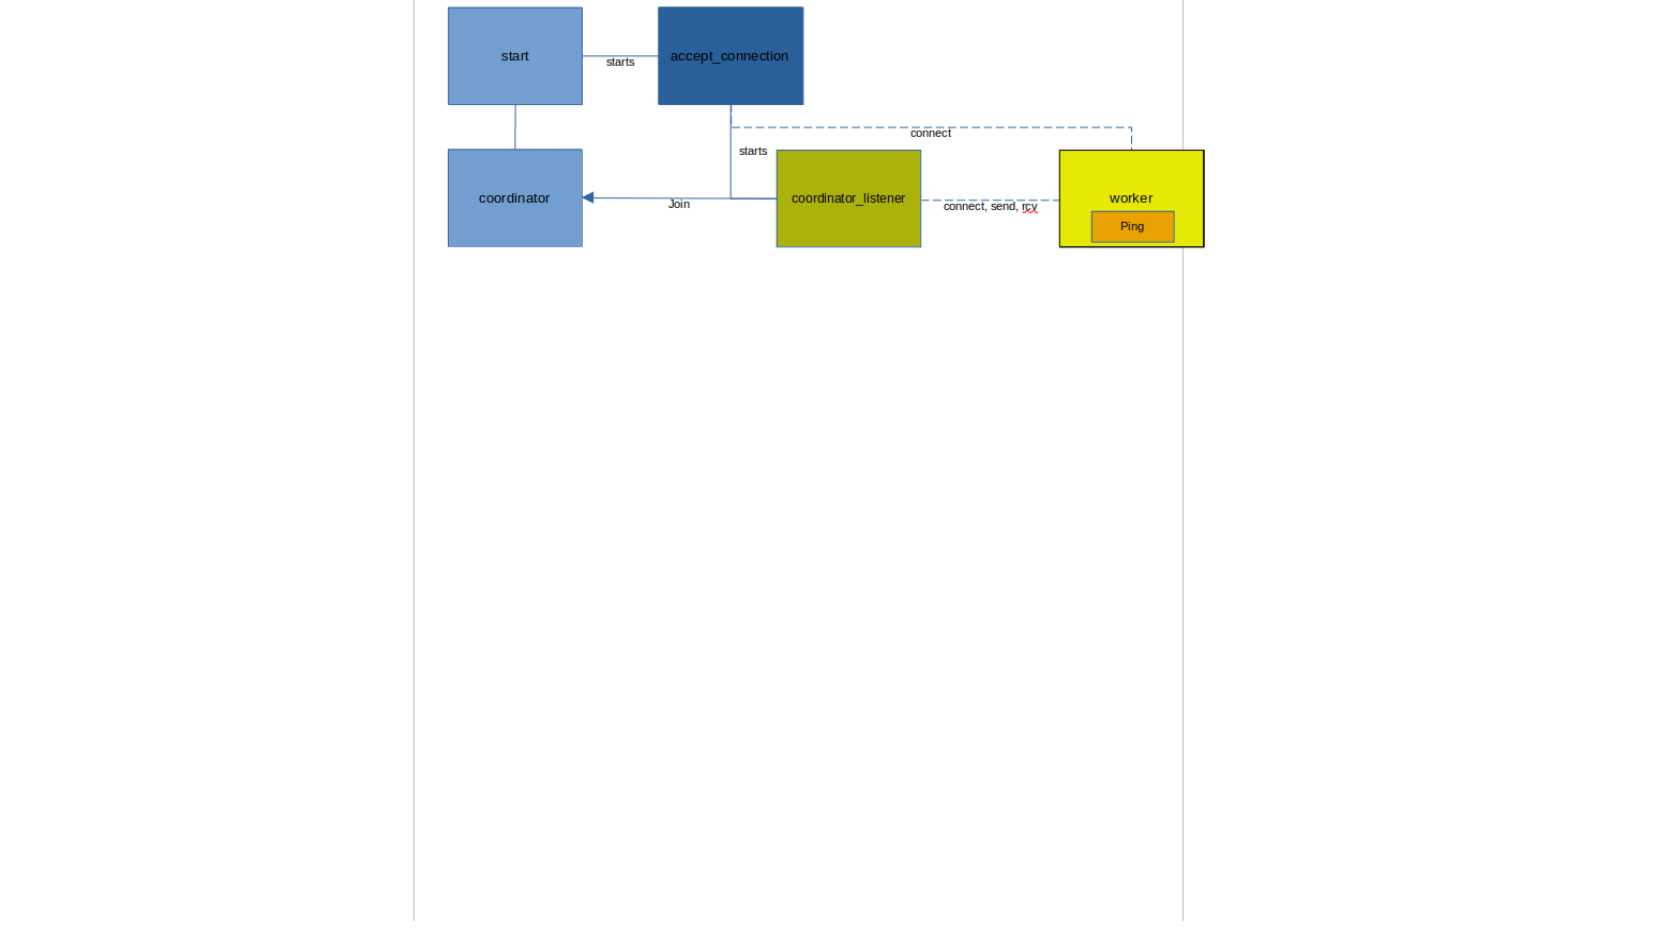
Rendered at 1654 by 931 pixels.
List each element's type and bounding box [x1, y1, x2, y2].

picture [375, 0, 1220, 921]
